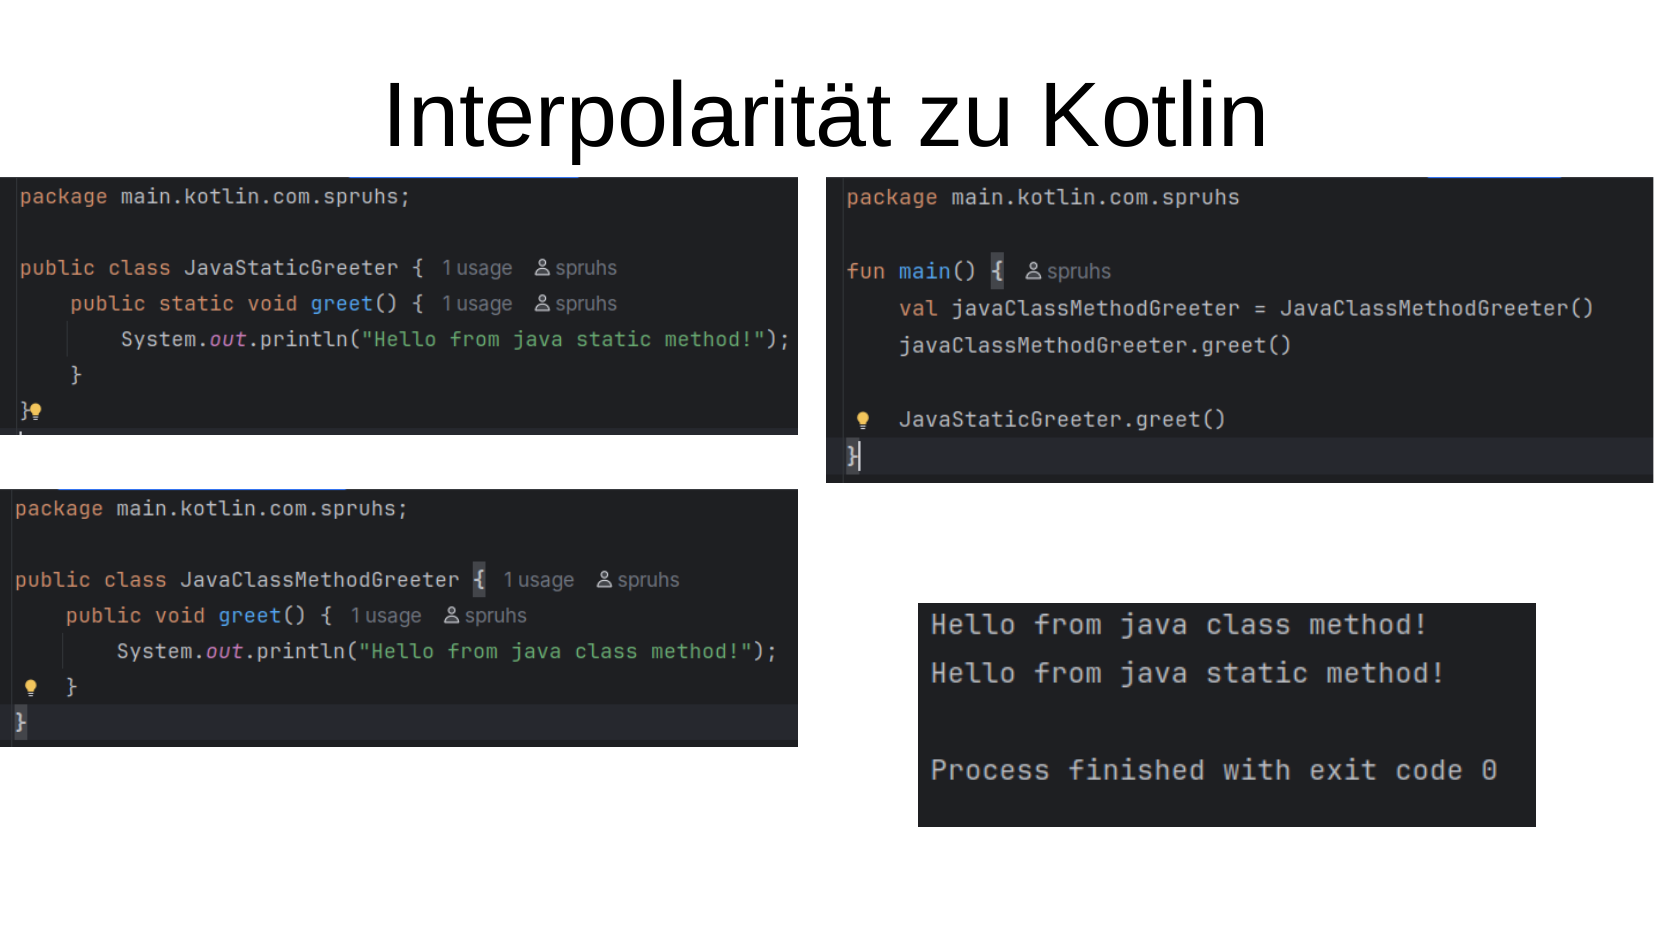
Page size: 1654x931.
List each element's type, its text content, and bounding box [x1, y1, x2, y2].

picture [0, 177, 798, 435]
picture [918, 603, 1536, 827]
picture [0, 489, 798, 747]
picture [826, 177, 1654, 483]
title Interpolarität zu Kotlin [82, 37, 1571, 193]
